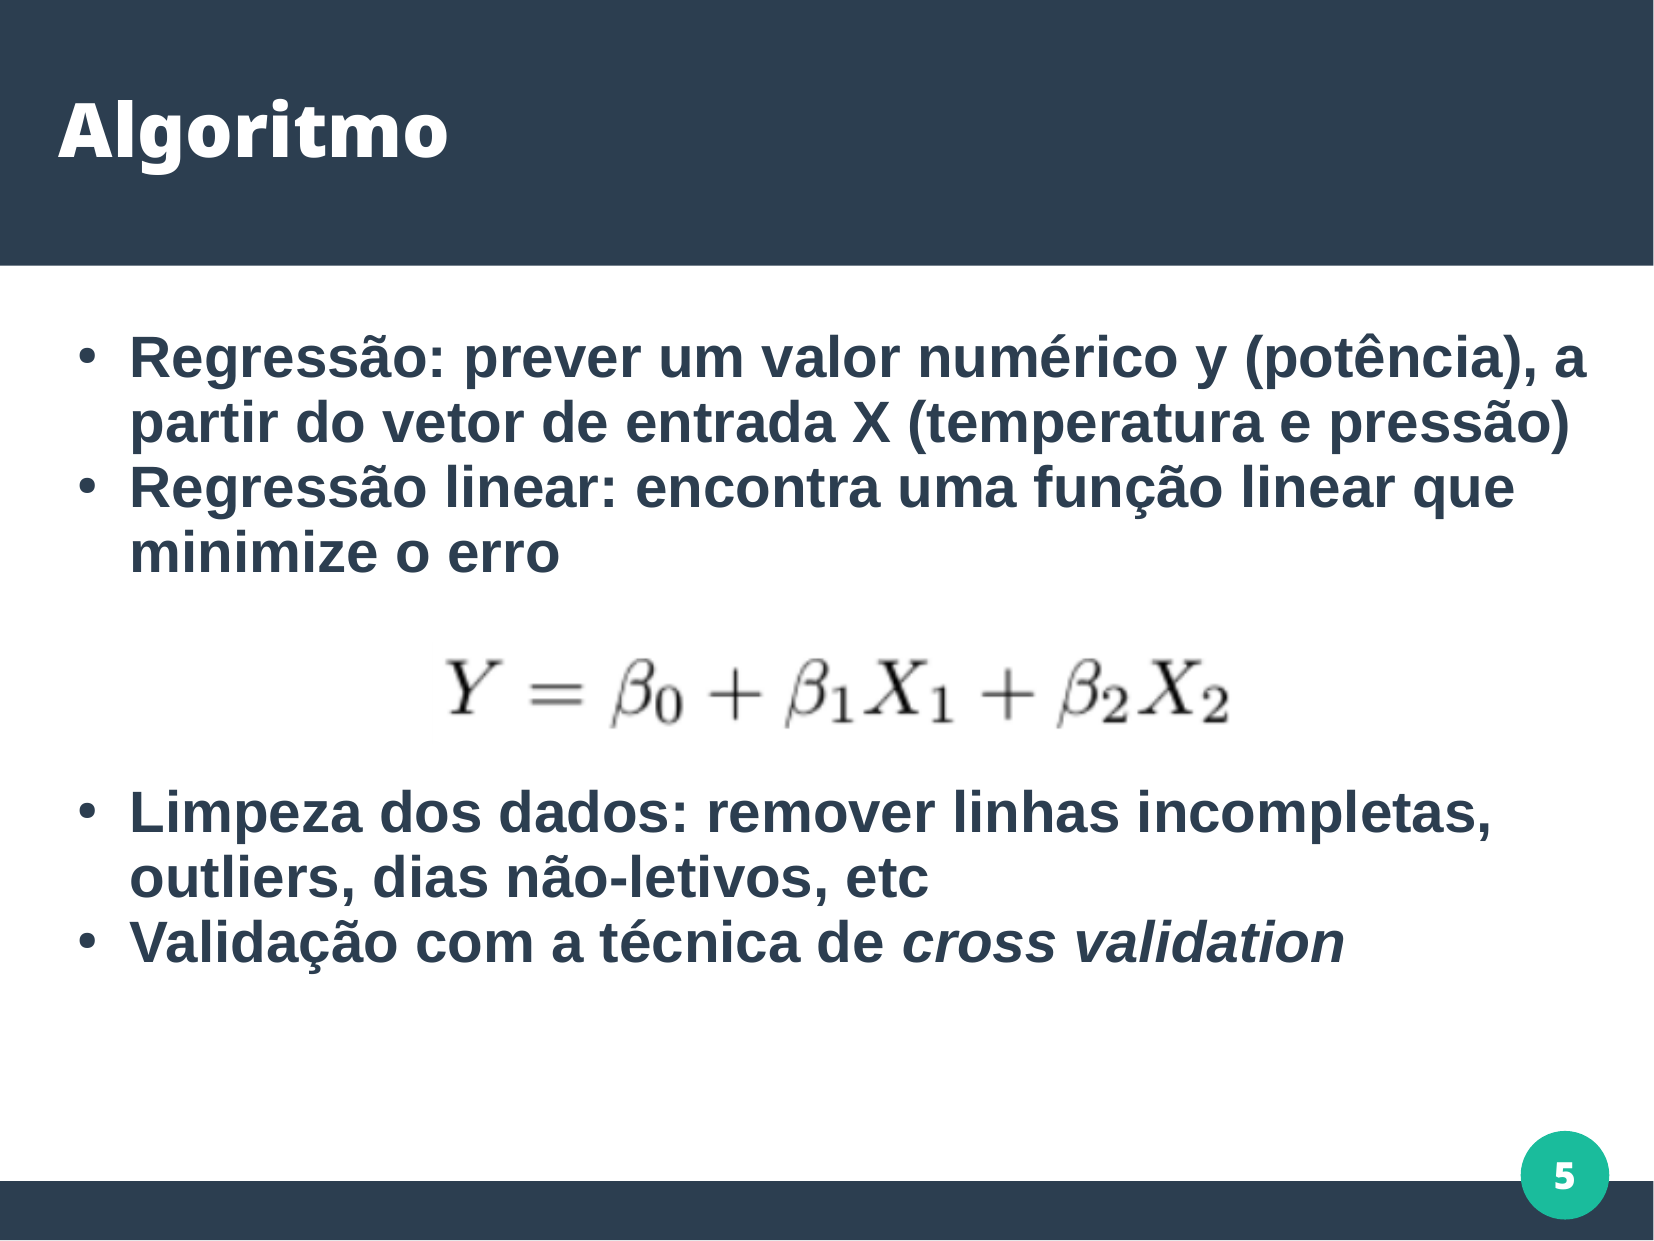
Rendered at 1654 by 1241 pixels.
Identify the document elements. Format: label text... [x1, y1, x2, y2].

list Regressão: prever um valor numérico y (potência), a partir do vetor de entrada X (temperatura e pressão) Regressão linear: encontra uma função linear que minimize o erro Limpeza dos dados: remover linhas incompletas, outliers, dias não-letivos, etc Validação com a técnica de cross validation [59, 324, 1595, 1152]
picture [431, 642, 1238, 744]
title Algoritmo [59, 49, 1595, 207]
